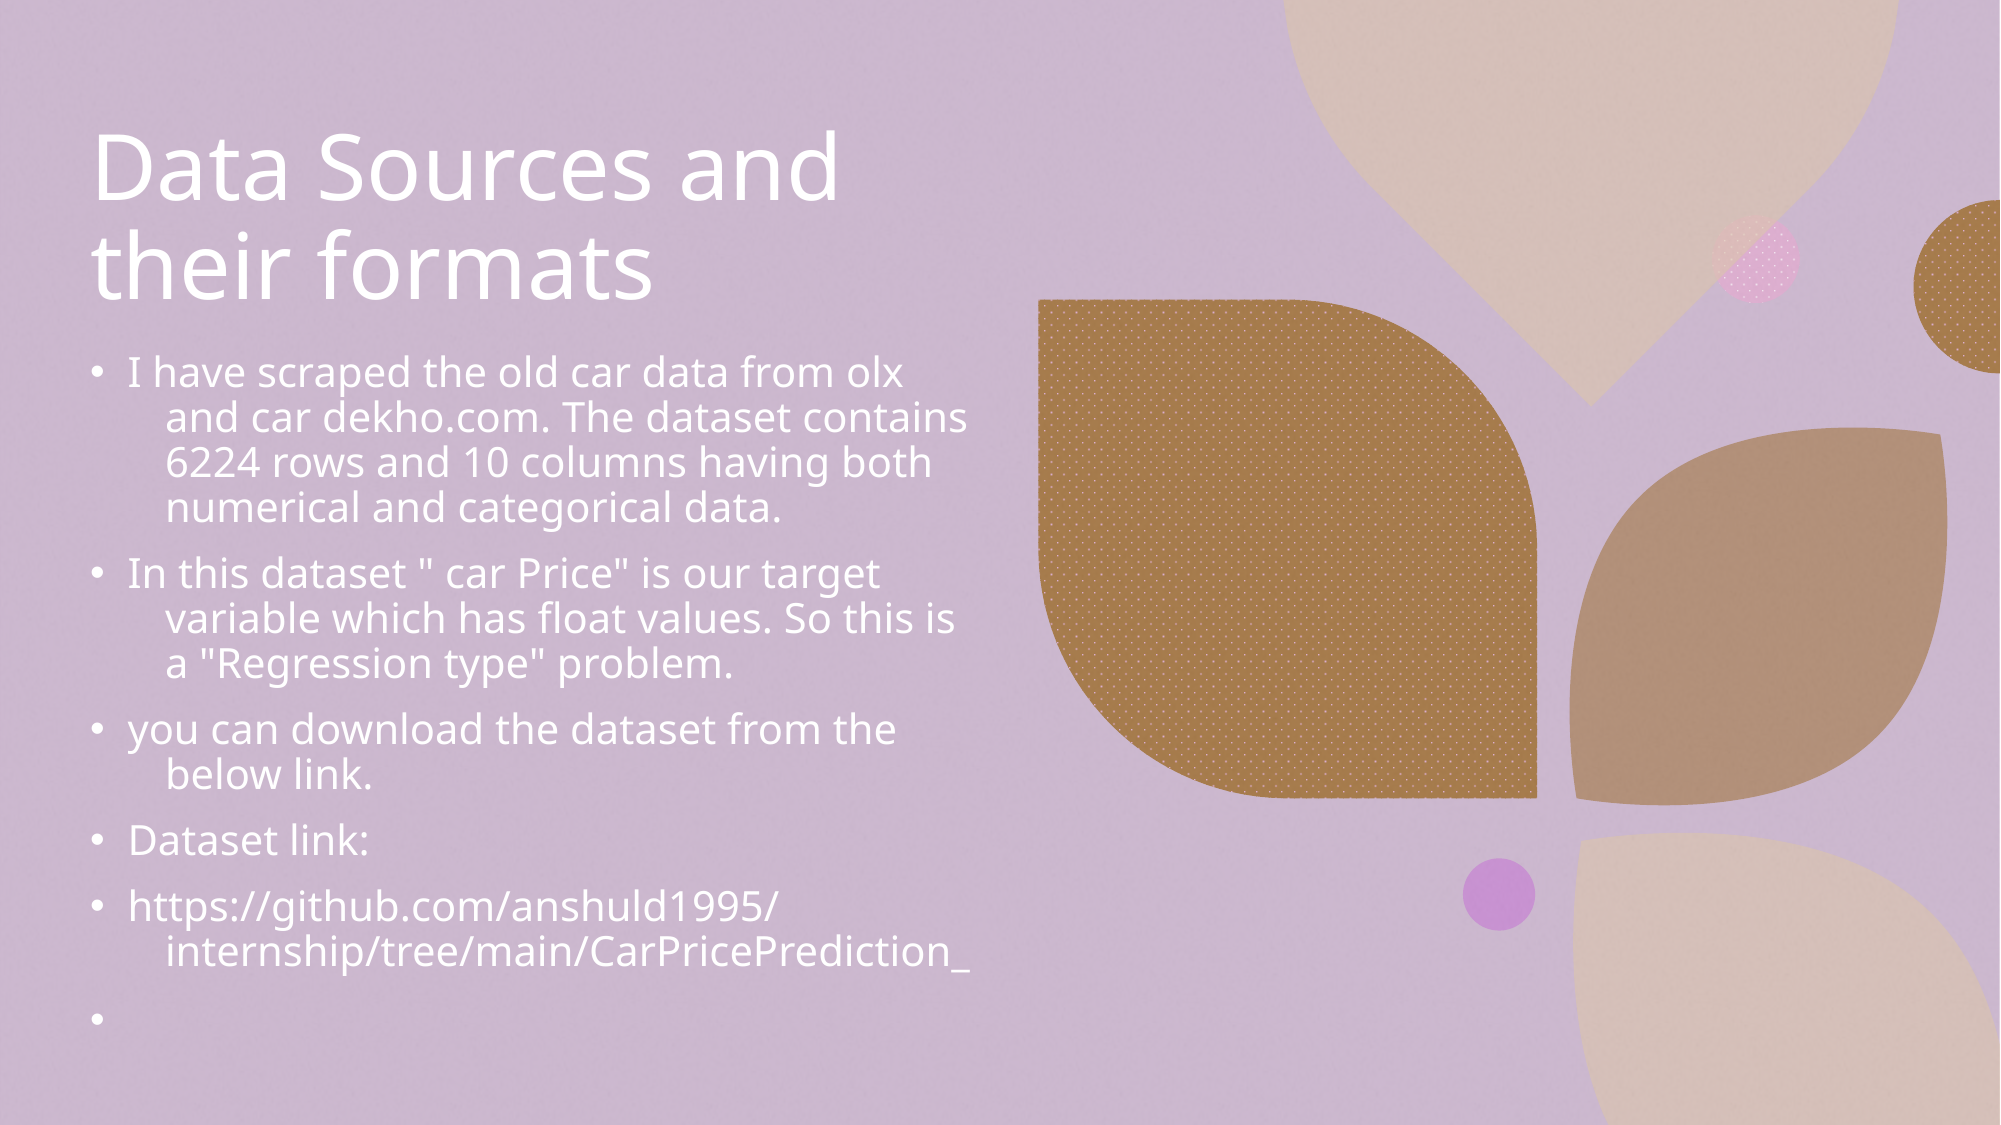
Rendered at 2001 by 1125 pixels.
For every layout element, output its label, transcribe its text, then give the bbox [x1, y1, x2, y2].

title Data Sources and their formats [75, 109, 988, 328]
text_box [0, 0, 2000, 1125]
list I have scraped the old car data from olx and car dekho.com. The dataset contains 6224 rows and 10 columns having both numerical and categorical data. In this dataset " car Price" is our target variable which has float values. So this is a "Regression type" problem. you can download the dataset from the below link. Dataset link: https://github.com/anshuld1995/internship/tree/main/CarPricePrediction_ [75, 343, 988, 1014]
